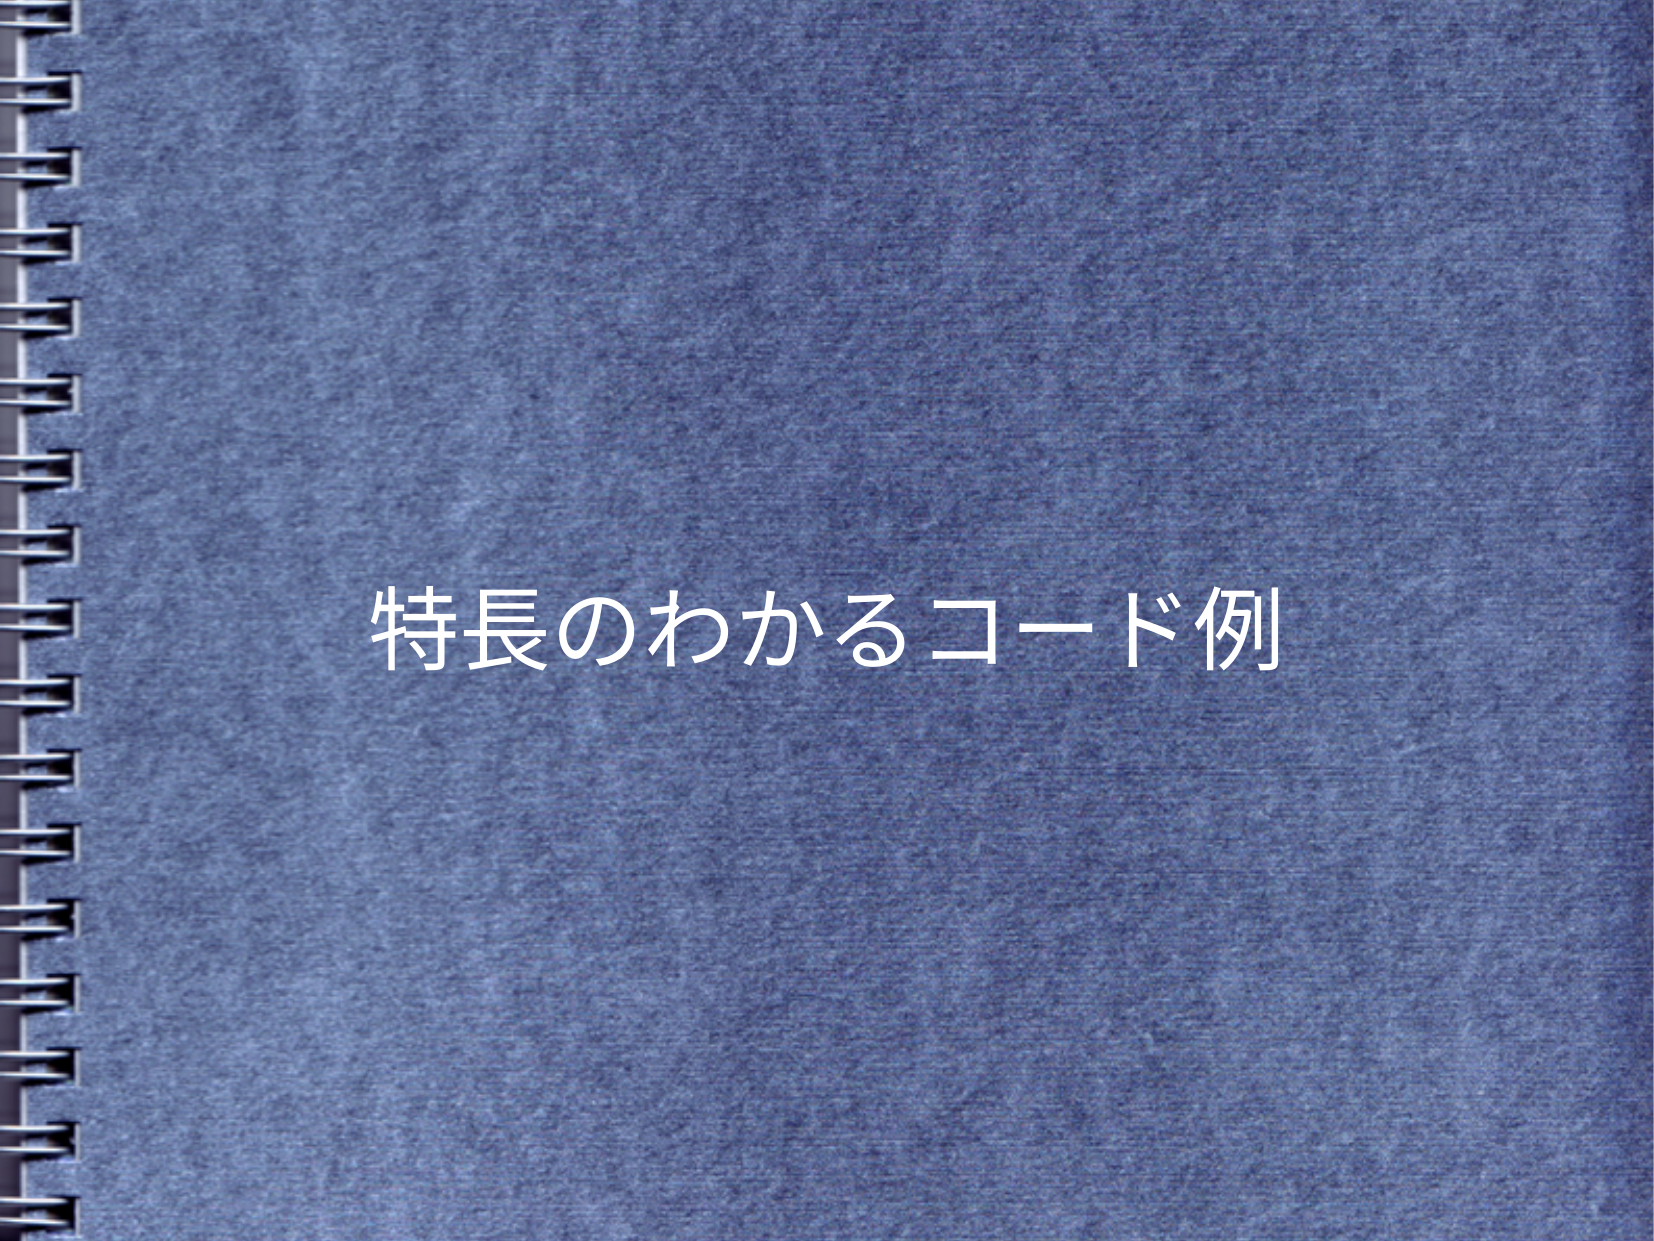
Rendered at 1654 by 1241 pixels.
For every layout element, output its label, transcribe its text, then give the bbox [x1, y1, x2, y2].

title 特長のわかるコード例 [82, 519, 1571, 727]
picture [0, 0, 1654, 1241]
